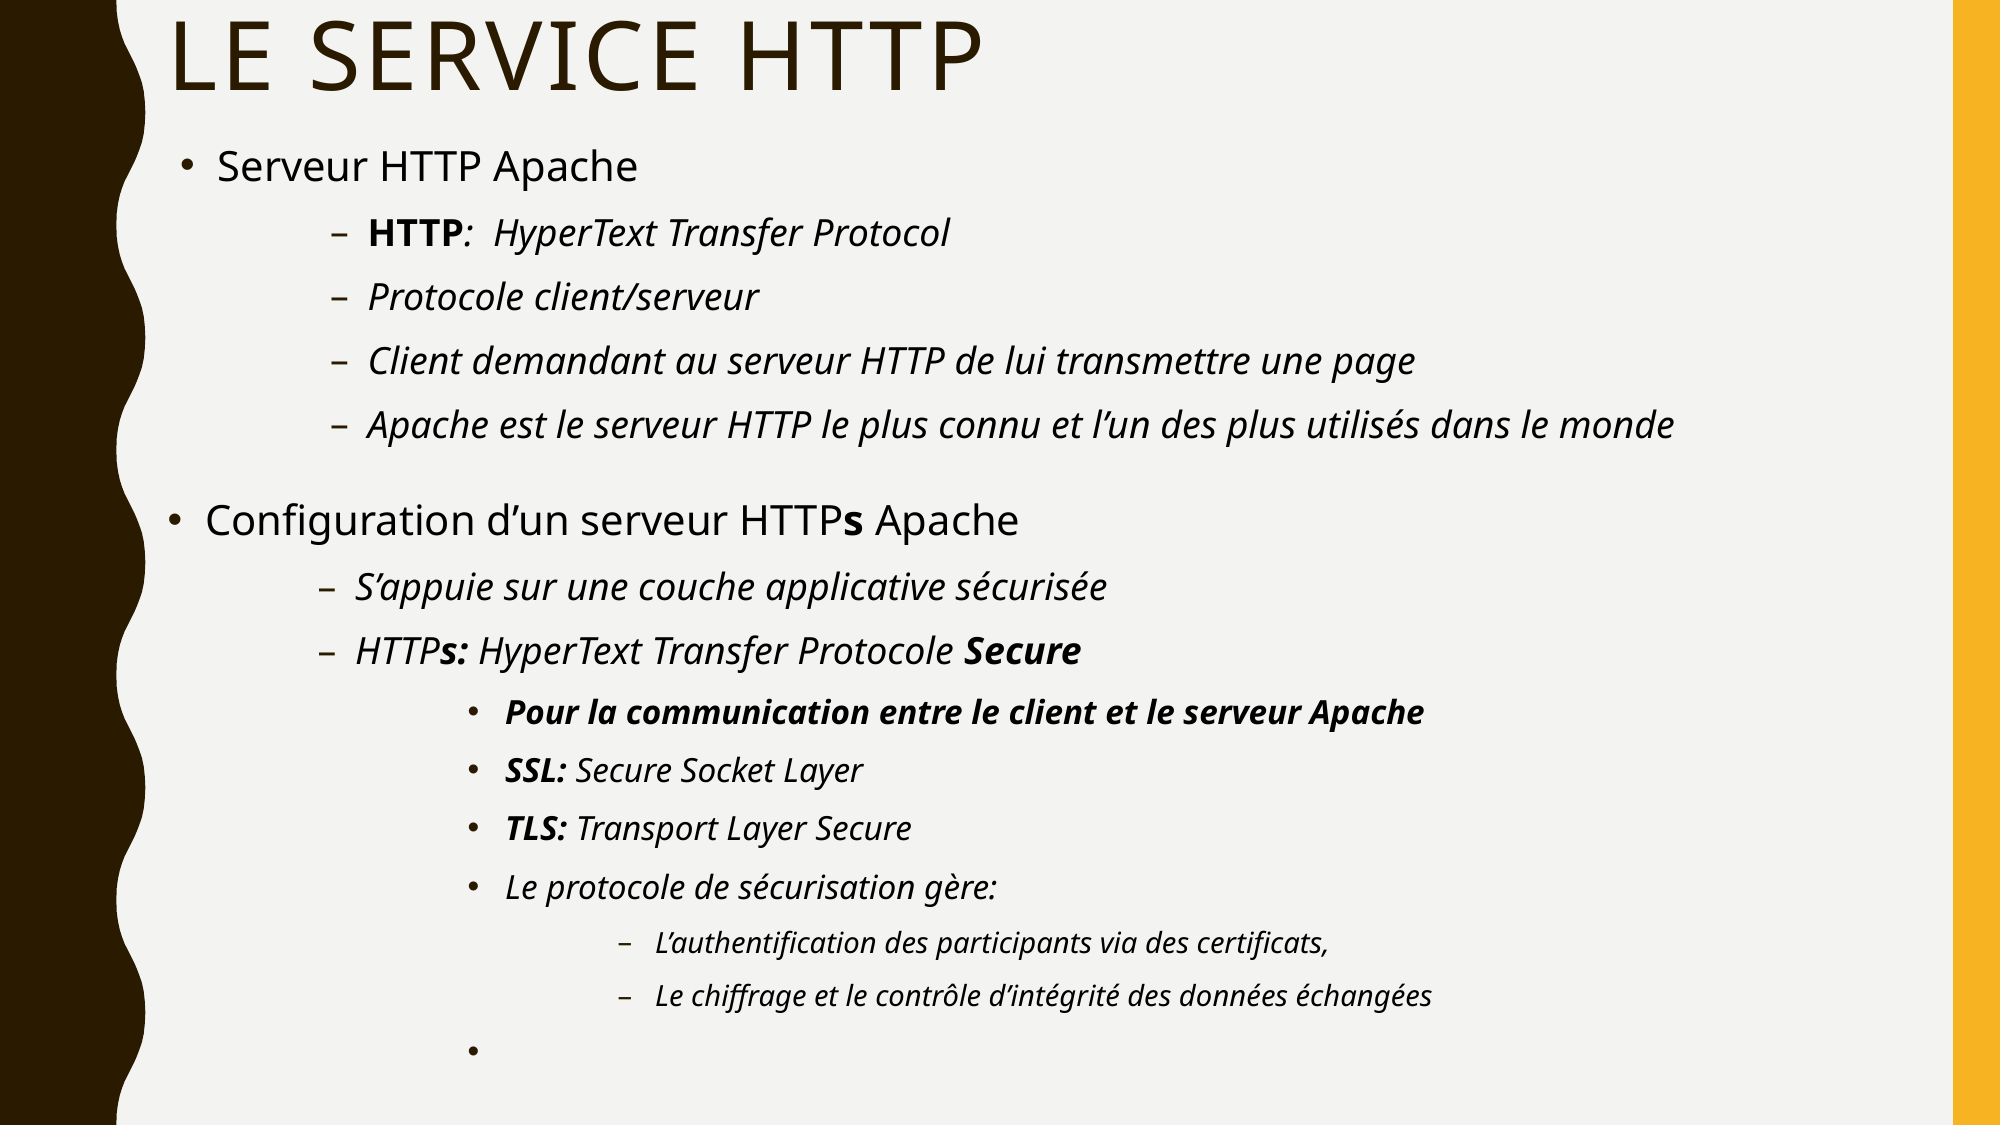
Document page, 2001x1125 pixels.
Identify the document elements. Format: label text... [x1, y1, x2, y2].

text_box Configuration d’un serveur HTTPs Apache S’appuie sur une couche applicative sécurisée HTTPs: HyperText Transfer Protocole Secure Pour la communication entre le client et le serveur Apache SSL: Secure Socket Layer TLS: Transport Layer Secure Le protocole de sécurisation gère: L’authentification des participants via des certificats, Le chiffrage et le contrôle d’intégrité des données échangées [152, 481, 1823, 1068]
list Serveur HTTP Apache HTTP: HyperText Transfer Protocol Protocole client/serveur Client demandant au serveur HTTP de lui transmettre une page Apache est le serveur HTTP le plus connu et l’un des plus utilisés dans le monde [165, 127, 1835, 527]
title LE service HTTP [152, 0, 1823, 128]
